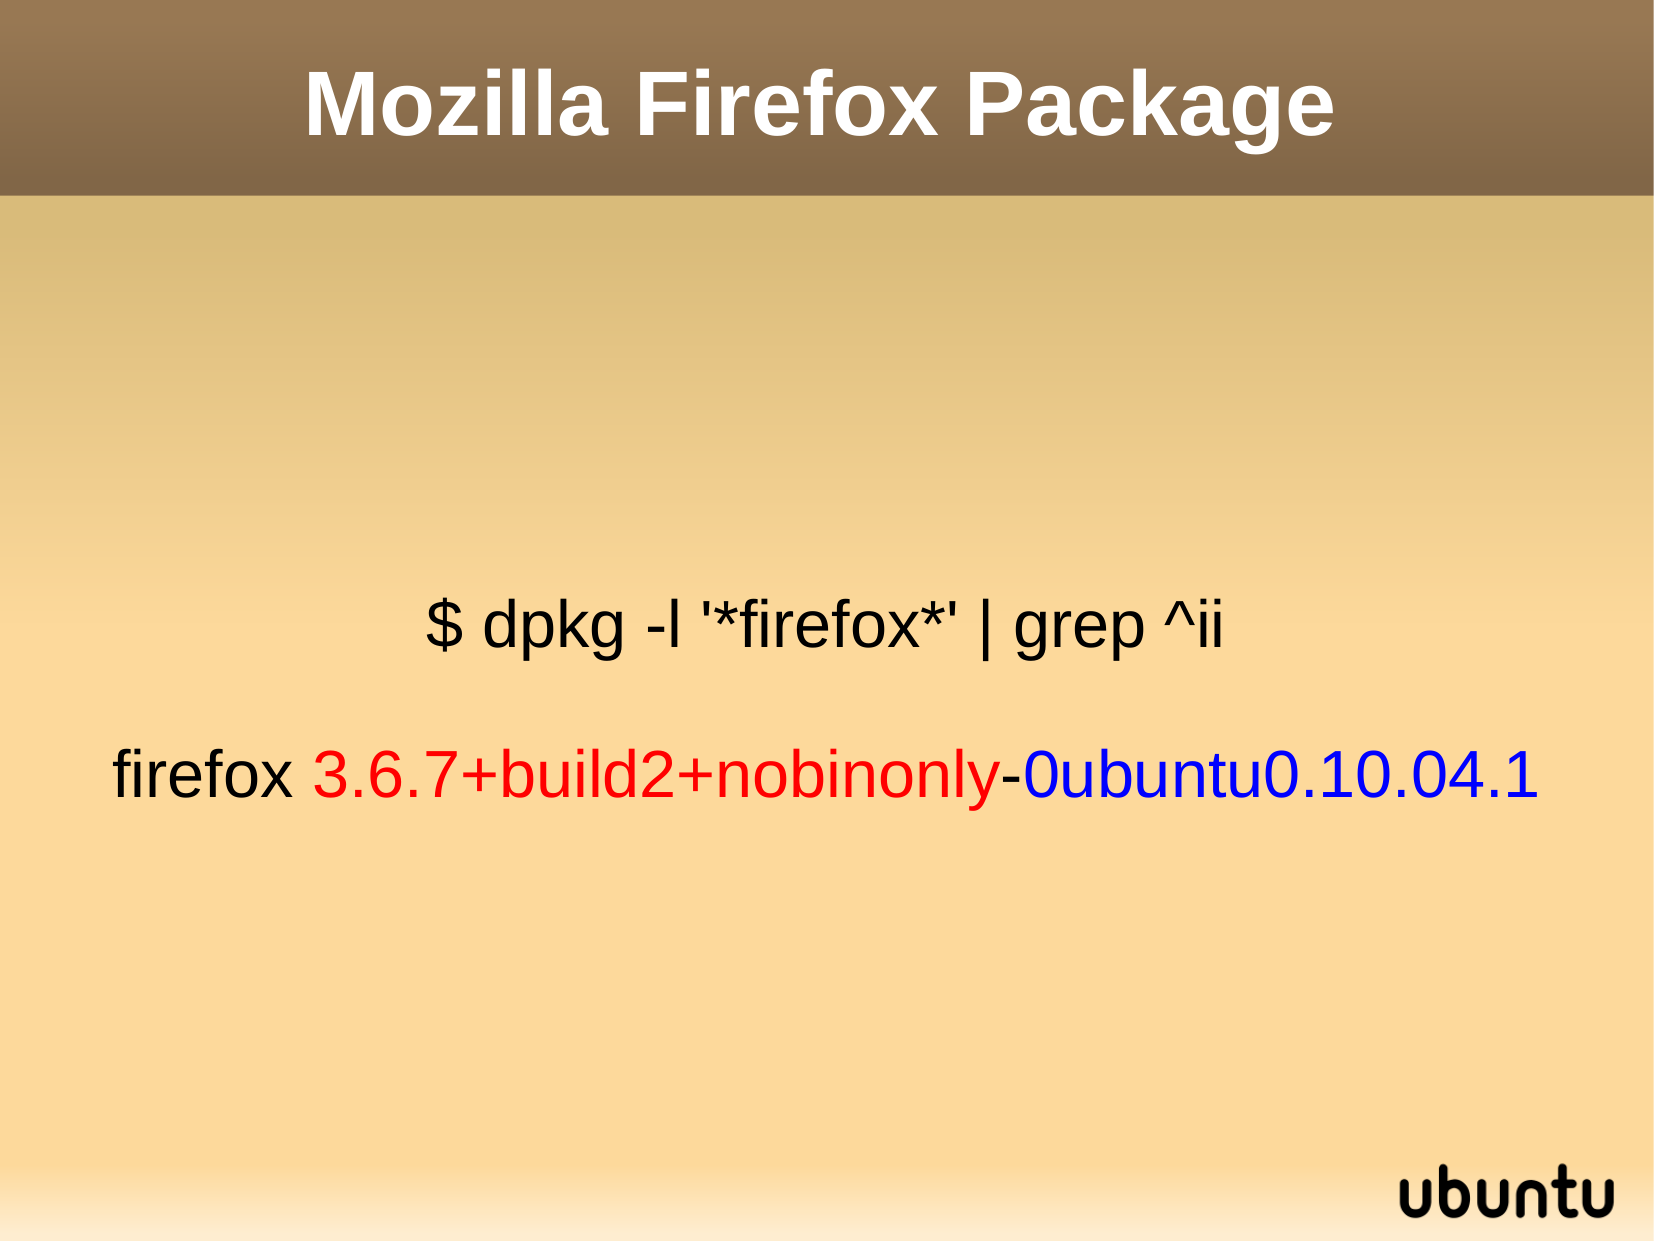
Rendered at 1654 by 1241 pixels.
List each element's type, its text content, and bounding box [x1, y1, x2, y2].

picture [0, 0, 1654, 1241]
subtitle $ dpkg -l '*firefox*' | grep ^ii firefox 3.6.7+build2+nobinonly-0ubuntu0.10.04.1 [82, 297, 1571, 1102]
title Mozilla Firefox Package [76, 7, 1565, 200]
